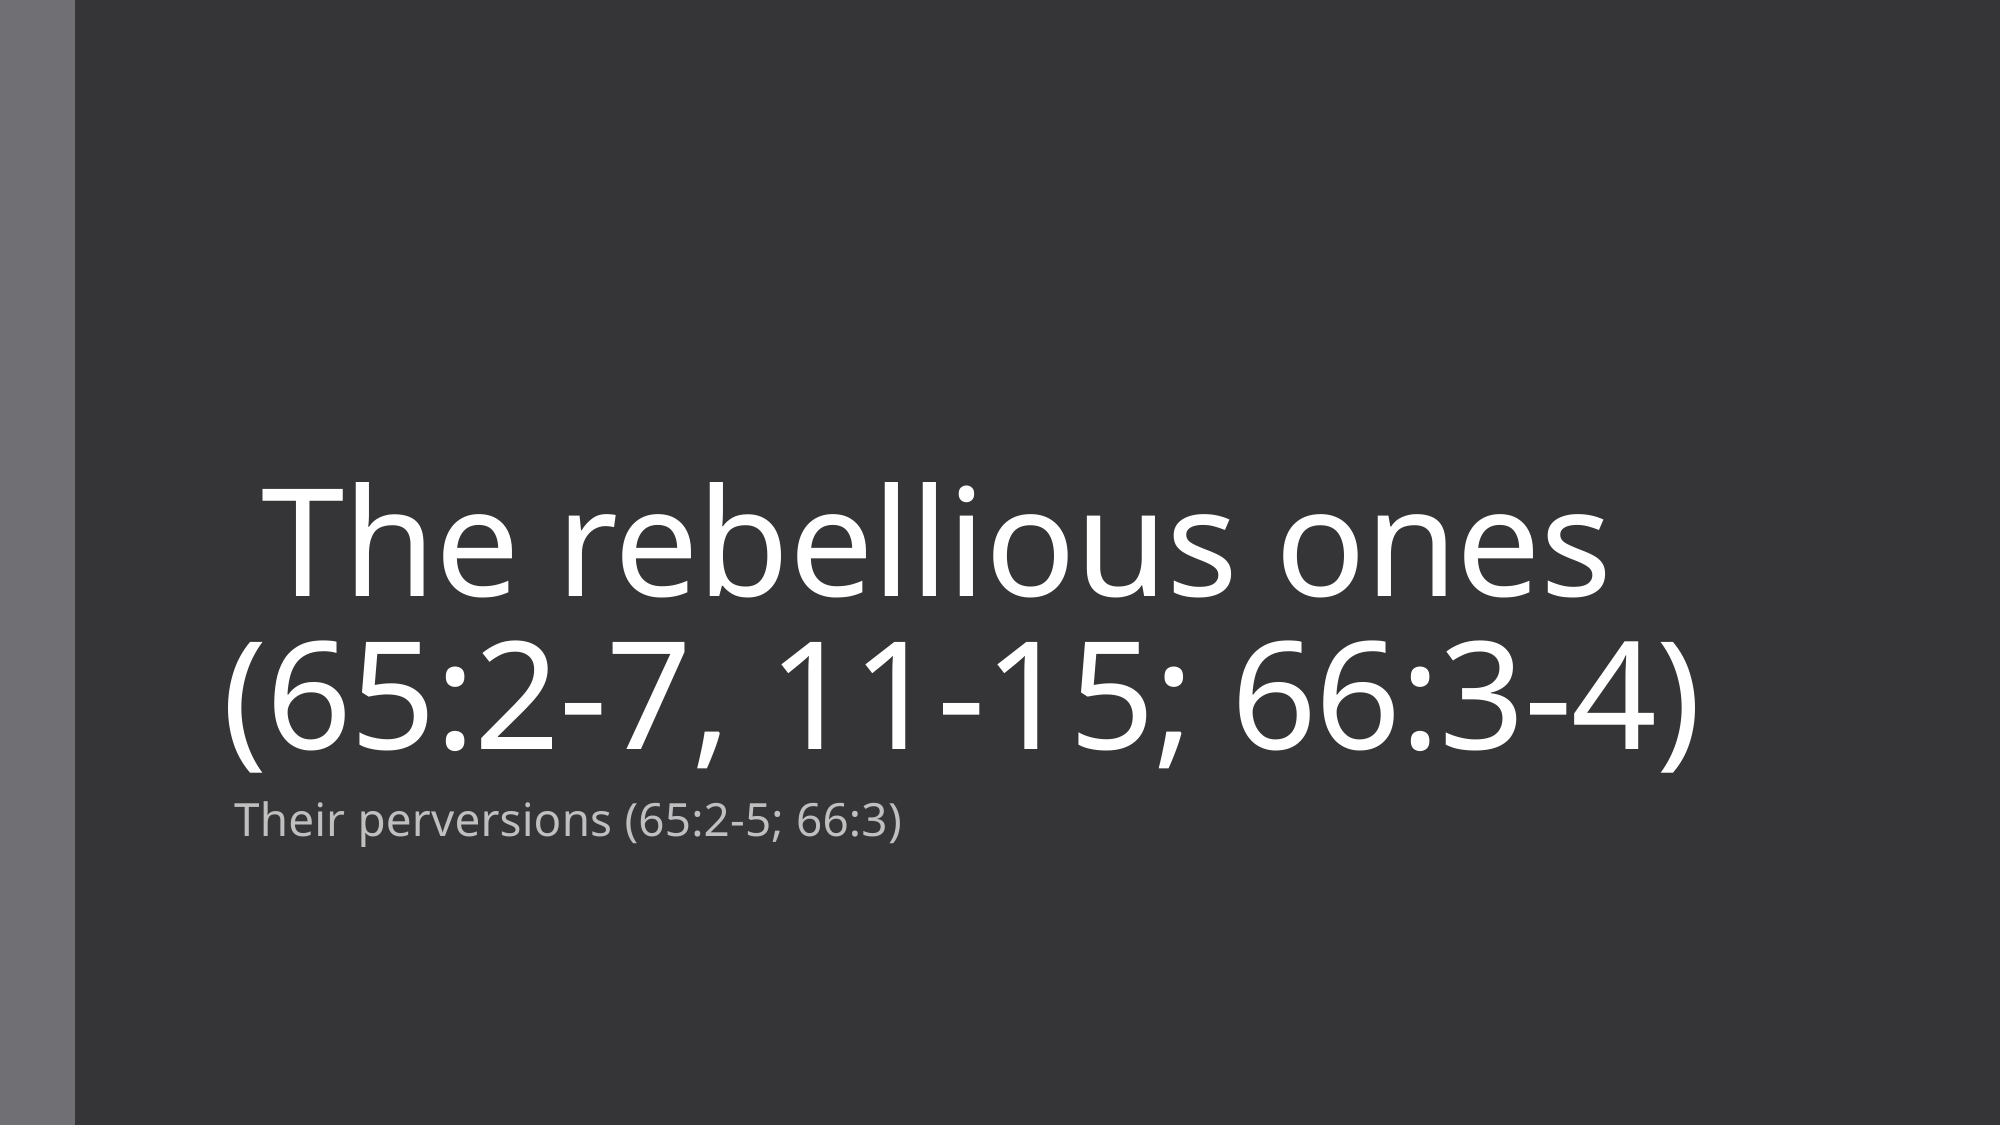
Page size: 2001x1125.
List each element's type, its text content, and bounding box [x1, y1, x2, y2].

title The rebellious ones (65:2-7, 11-15; 66:3-4) [206, 124, 1752, 787]
subtitle Their perversions (65:2-5; 66:3) [206, 787, 1752, 1066]
